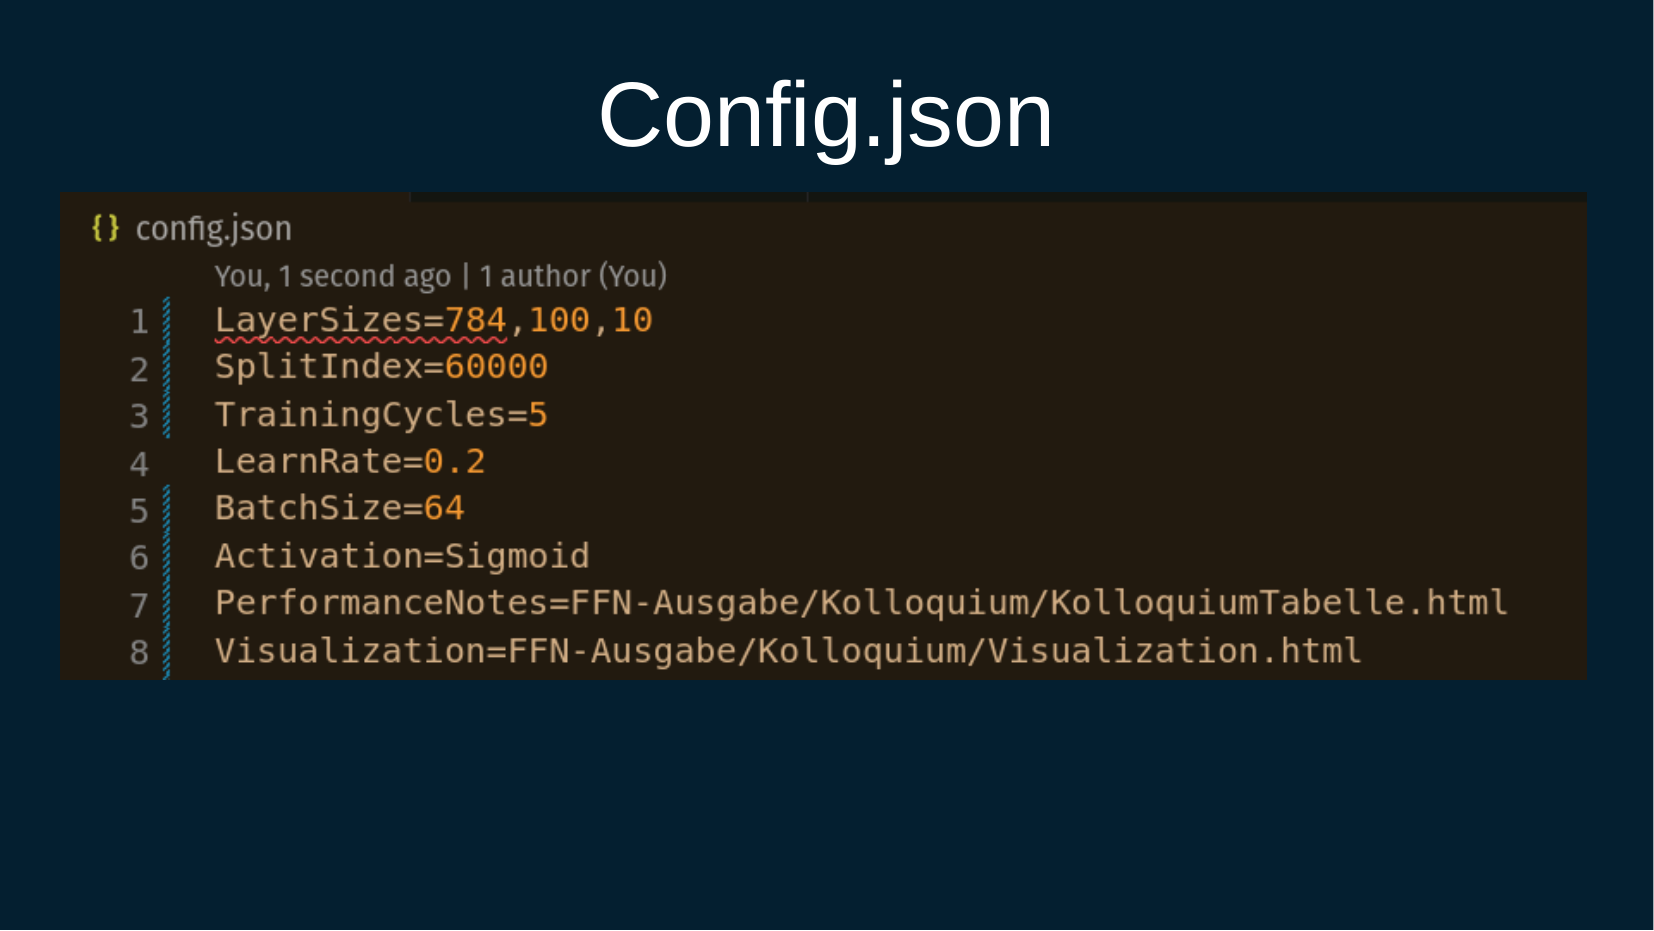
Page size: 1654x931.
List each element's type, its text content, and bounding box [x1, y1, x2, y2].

picture [60, 192, 1587, 680]
title Config.json [82, 37, 1571, 192]
